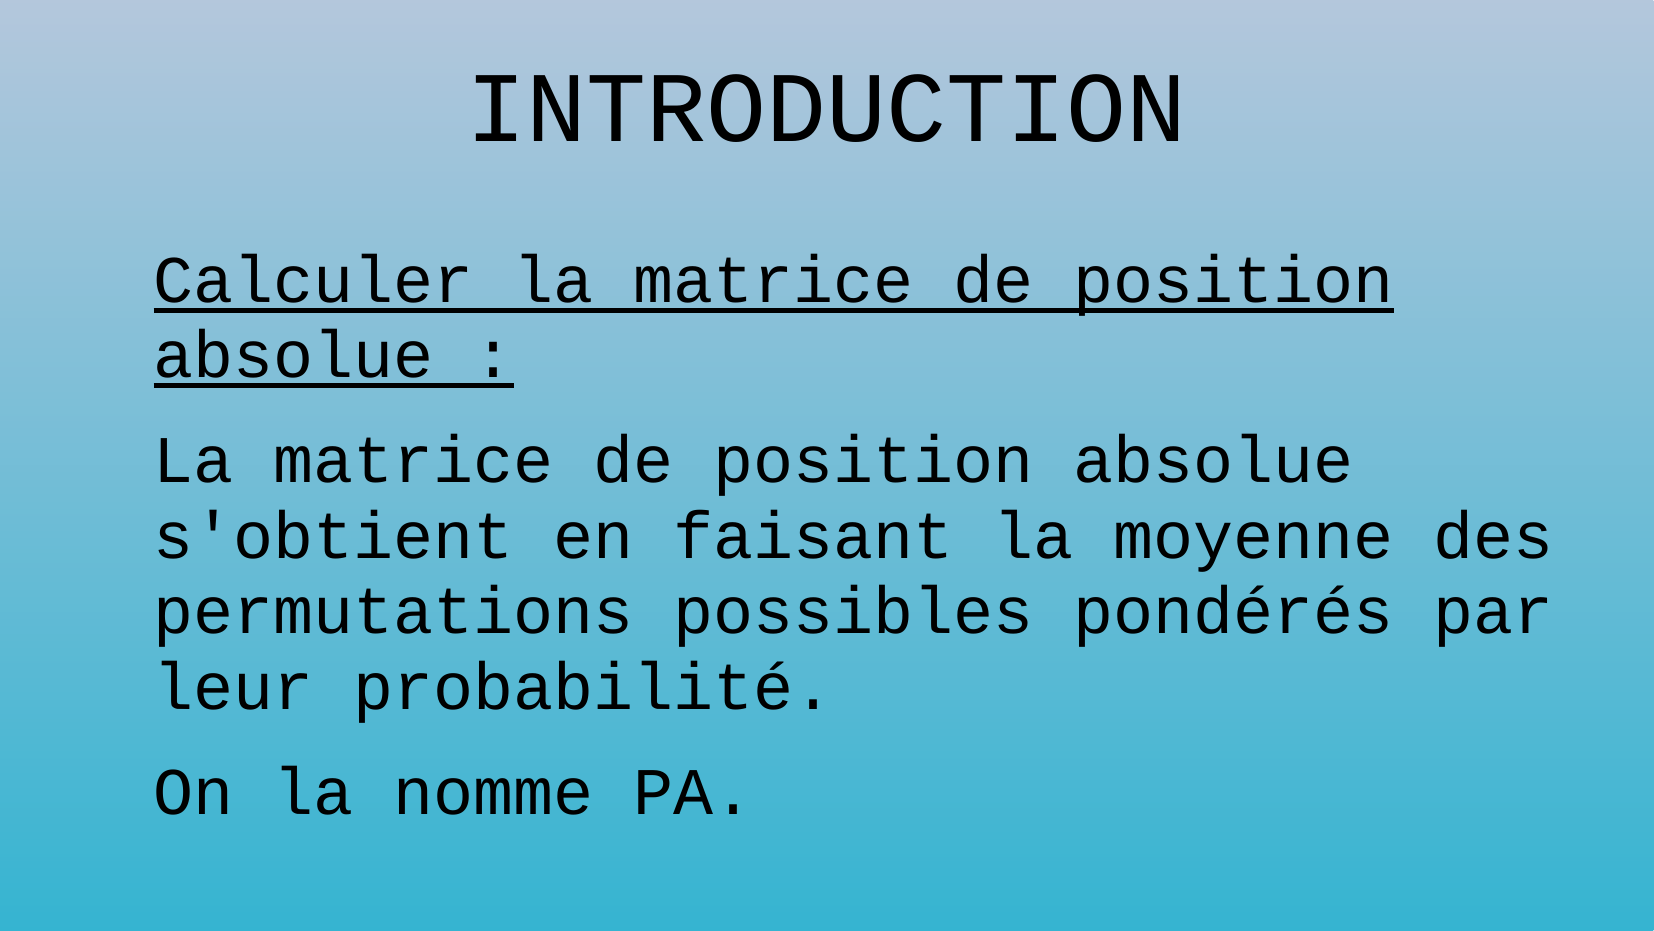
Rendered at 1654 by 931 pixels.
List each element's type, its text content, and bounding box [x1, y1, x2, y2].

title INTRODUCTION [82, 37, 1571, 141]
list Calculer la matrice de position absolue : La matrice de position absolue s'obtient en faisant la moyenne des permutations possibles pondérés par leur probabilité. On la nomme PA. [82, 141, 1571, 682]
